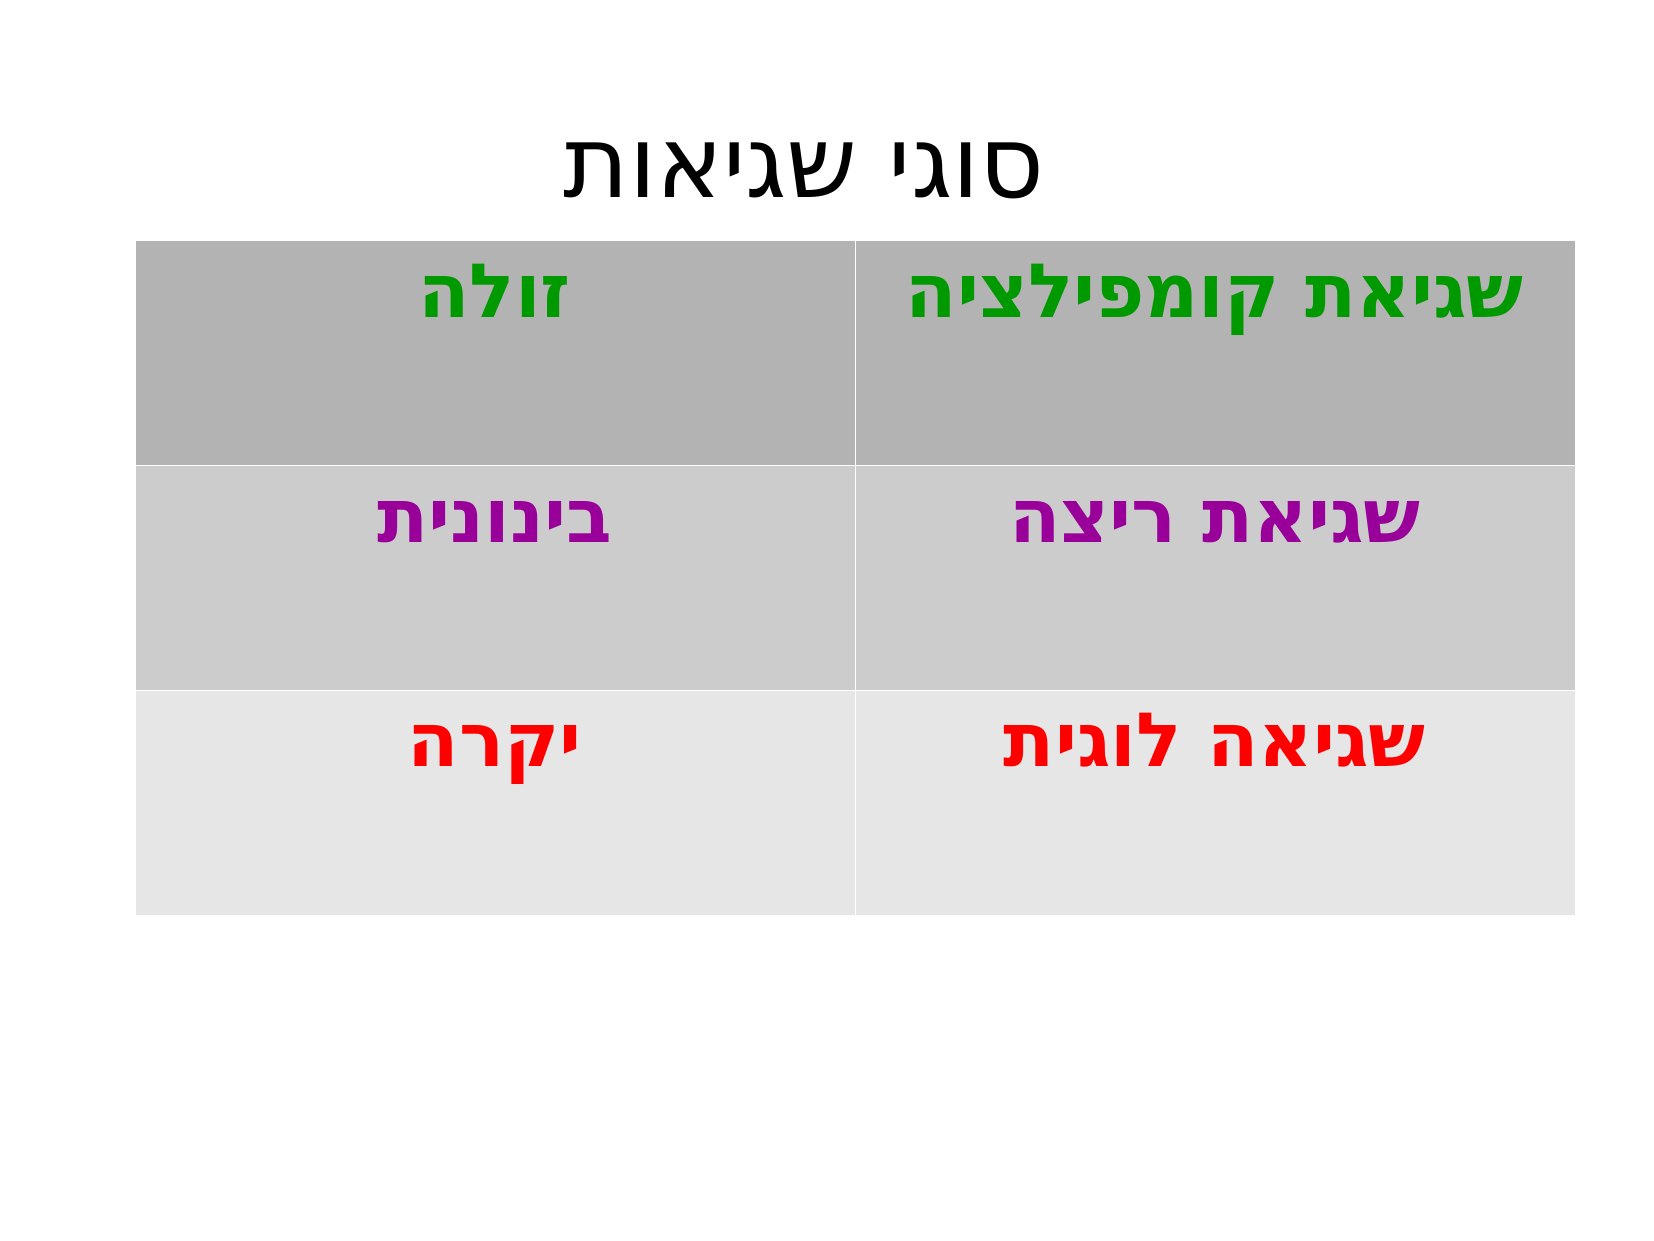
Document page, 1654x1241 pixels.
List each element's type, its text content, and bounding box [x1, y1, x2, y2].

table_cell שגיאת ריצה [856, 466, 1575, 690]
table_header זולה [136, 241, 855, 465]
title סוגי שגיאות [63, 45, 1546, 271]
table_header שגיאת קומפילציה [856, 241, 1575, 465]
table_cell שגיאה לוגית [856, 691, 1575, 915]
table_cell יקרה [136, 691, 855, 915]
table_cell בינונית [136, 466, 855, 690]
